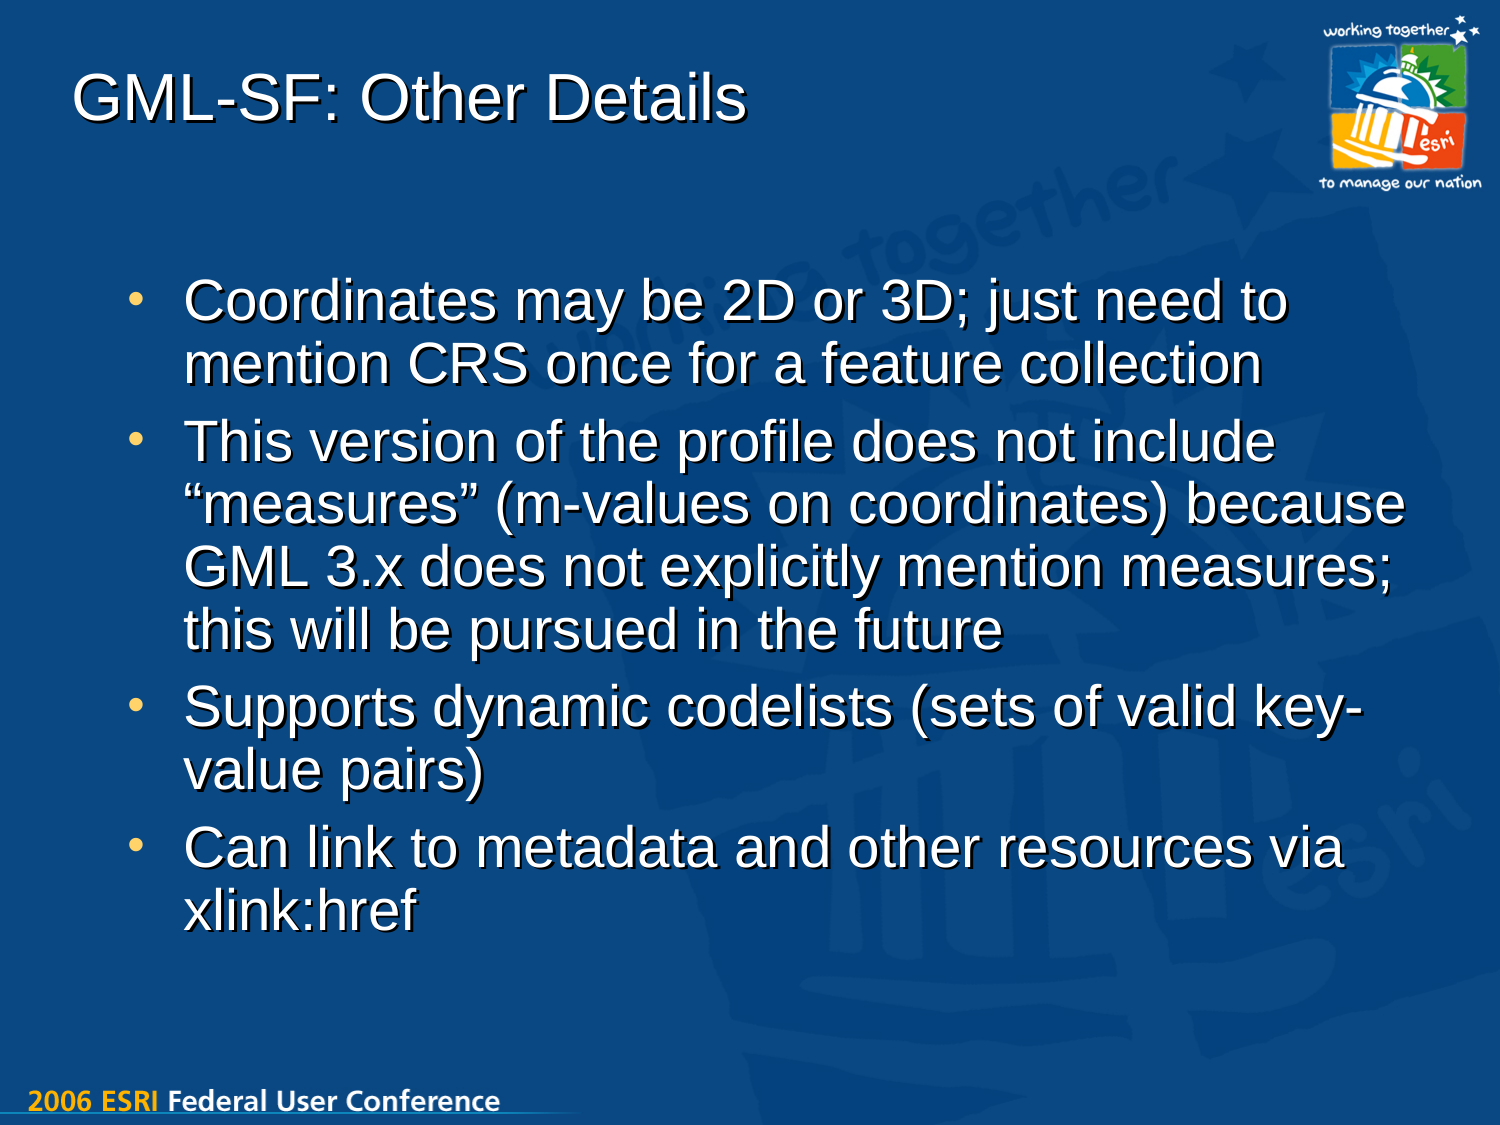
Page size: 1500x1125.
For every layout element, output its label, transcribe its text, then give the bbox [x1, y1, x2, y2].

list Coordinates may be 2D or 3D; just need to mention CRS once for a feature collection This version of the profile does not include “measures” (m-values on coordinates) because GML 3.x does not explicitly mention measures; this will be pursued in the future Supports dynamic codelists (sets of valid key- value pairs) Can link to metadata and other resources via xlink:href [112, 262, 1424, 1040]
title GML-SF: Other Details [56, 58, 1299, 253]
picture [0, 0, 1500, 1125]
